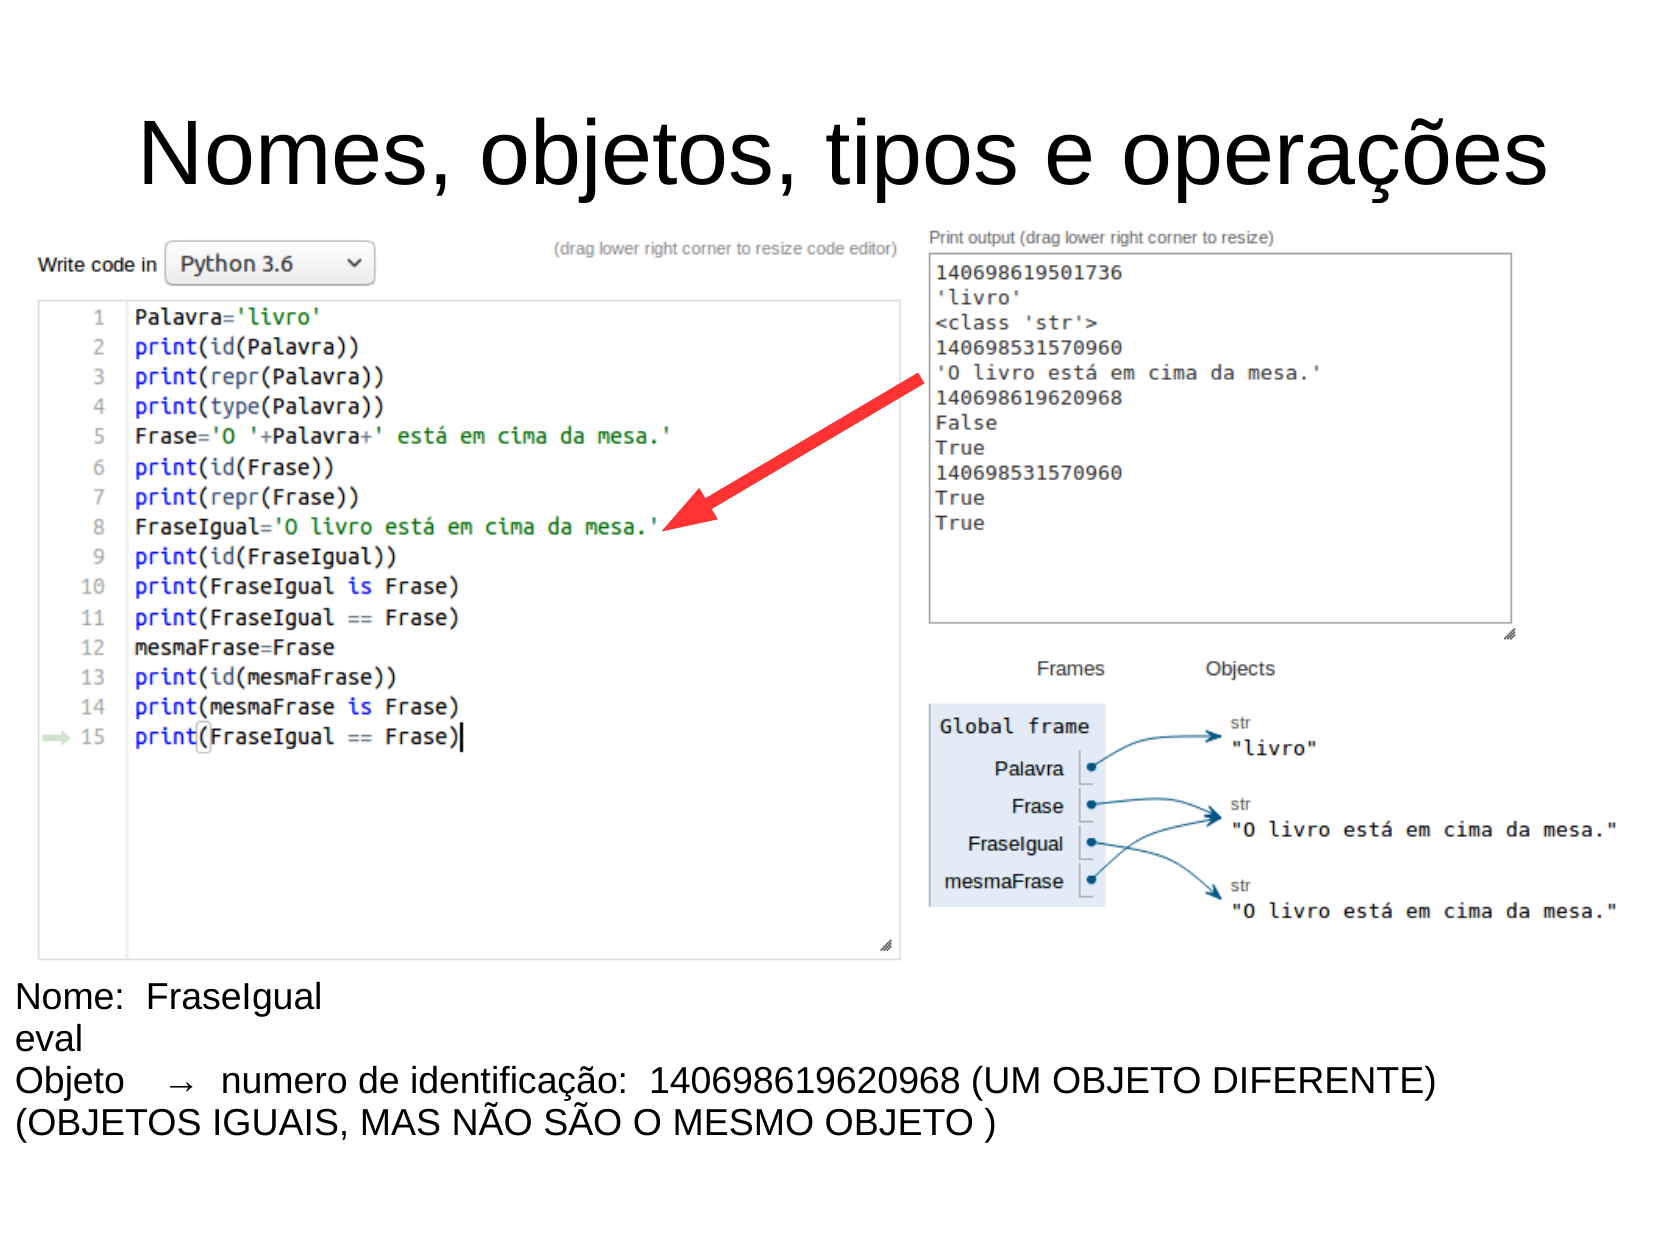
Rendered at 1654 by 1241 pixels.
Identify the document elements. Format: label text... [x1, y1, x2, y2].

text_box Nome: FraseIgual eval Objeto → numero de identificação: 140698619620968 (UM OBJETO DIFERENTE) (OBJETOS IGUAIS, MAS NÃO SÃO O MESMO OBJETO ) [0, 968, 1619, 1199]
picture [21, 203, 1642, 969]
title Nomes, objetos, tipos e operações [82, 49, 1571, 203]
